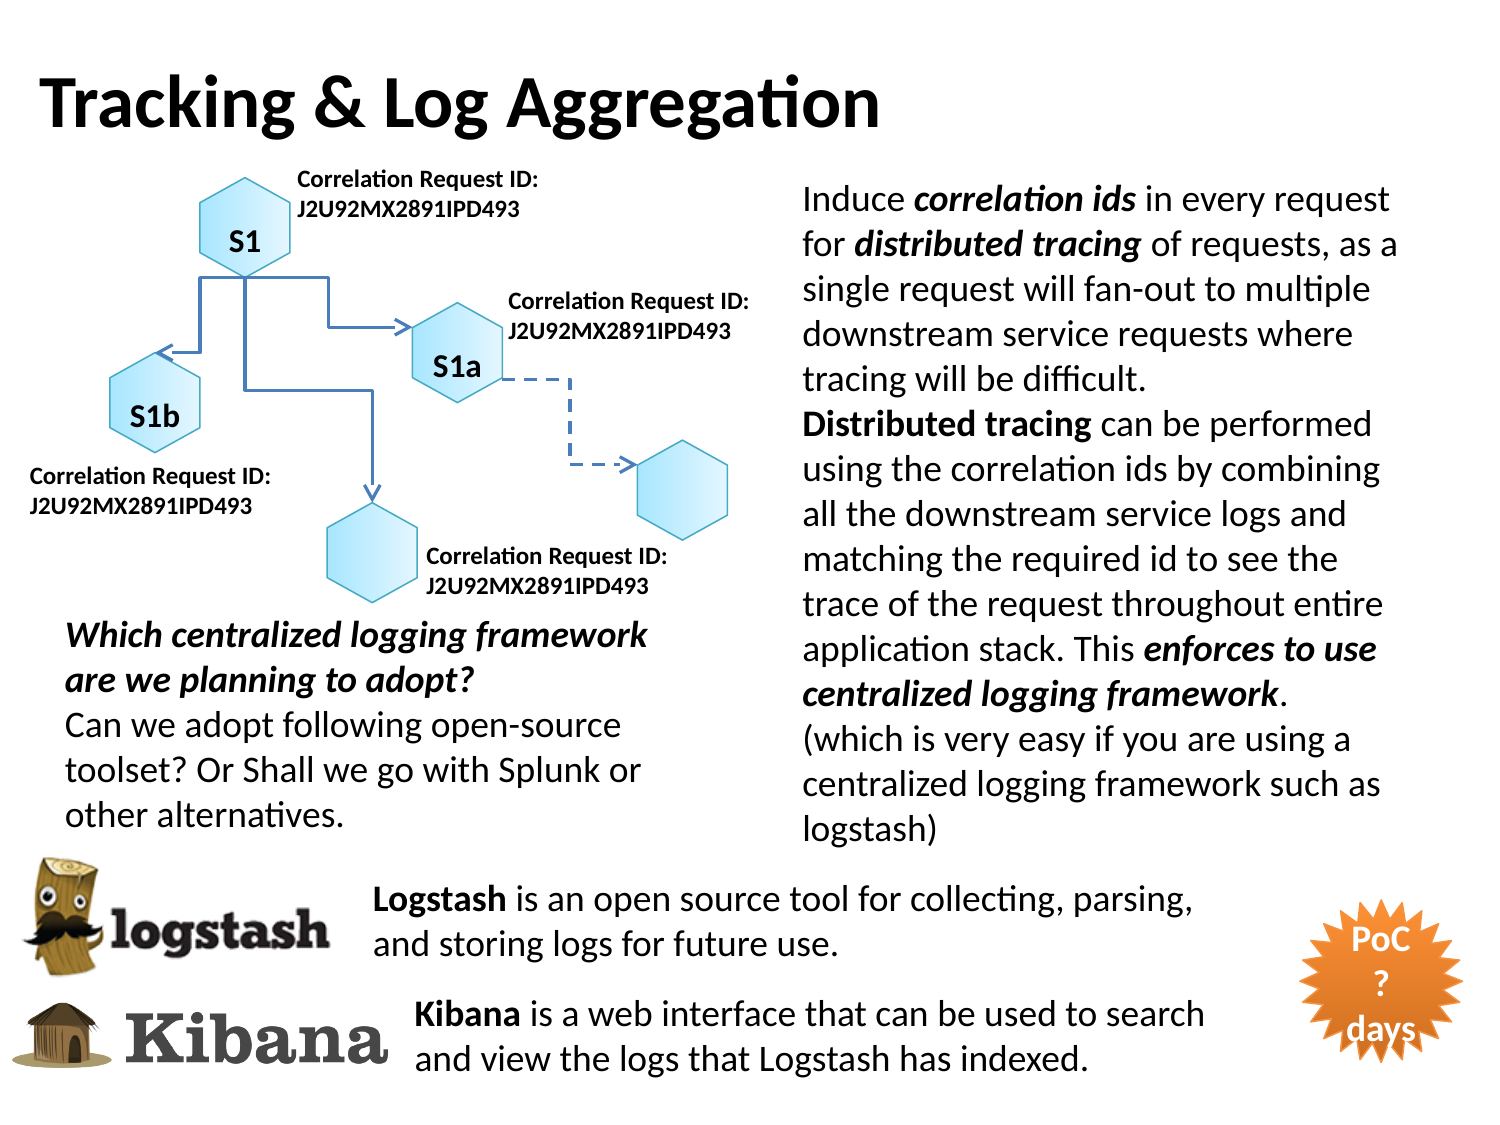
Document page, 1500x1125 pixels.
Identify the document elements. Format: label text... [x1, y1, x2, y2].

text_box Kibana is a web interface that can be used to search and view the logs that Logstash has indexed. [399, 981, 1235, 1087]
text_box [637, 440, 728, 540]
text_box Correlation Request ID: J2U92MX2891IPD493 [508, 284, 788, 345]
picture [12, 1001, 388, 1068]
picture [21, 848, 335, 991]
text_box S1a [412, 302, 503, 403]
text_box Correlation Request ID: J2U92MX2891IPD493 [426, 540, 706, 601]
text_box [327, 503, 418, 602]
text_box Which centralized logging framework are we planning to adopt? Can we adopt following open-source toolset? Or Shall we go with Splunk or other alternatives. [50, 602, 688, 933]
text_box Correlation Request ID: J2U92MX2891IPD493 [297, 162, 577, 223]
text_box Induce correlation ids in every request for distributed tracing of requests, as a single request will fan-out to multiple downstream service requests where tracing will be difficult. Distributed tracing can be performed using the correlation ids by combining all the downstream service logs and matching the required id to see the trace of the request throughout entire application stack. This enforces to use centralized logging framework. (which is very easy if you are using a centralized logging framework such as logstash) [787, 167, 1425, 857]
title Tracking & Log Aggregation [24, 45, 1375, 138]
text_box Logstash is an open source tool for collecting, parsing, and storing logs for future use. [358, 866, 1250, 972]
text_box S1 [199, 177, 290, 276]
text_box PoC ? days [1299, 899, 1463, 1063]
text_box Correlation Request ID: J2U92MX2891IPD493 [29, 459, 309, 520]
text_box S1b [109, 353, 200, 453]
